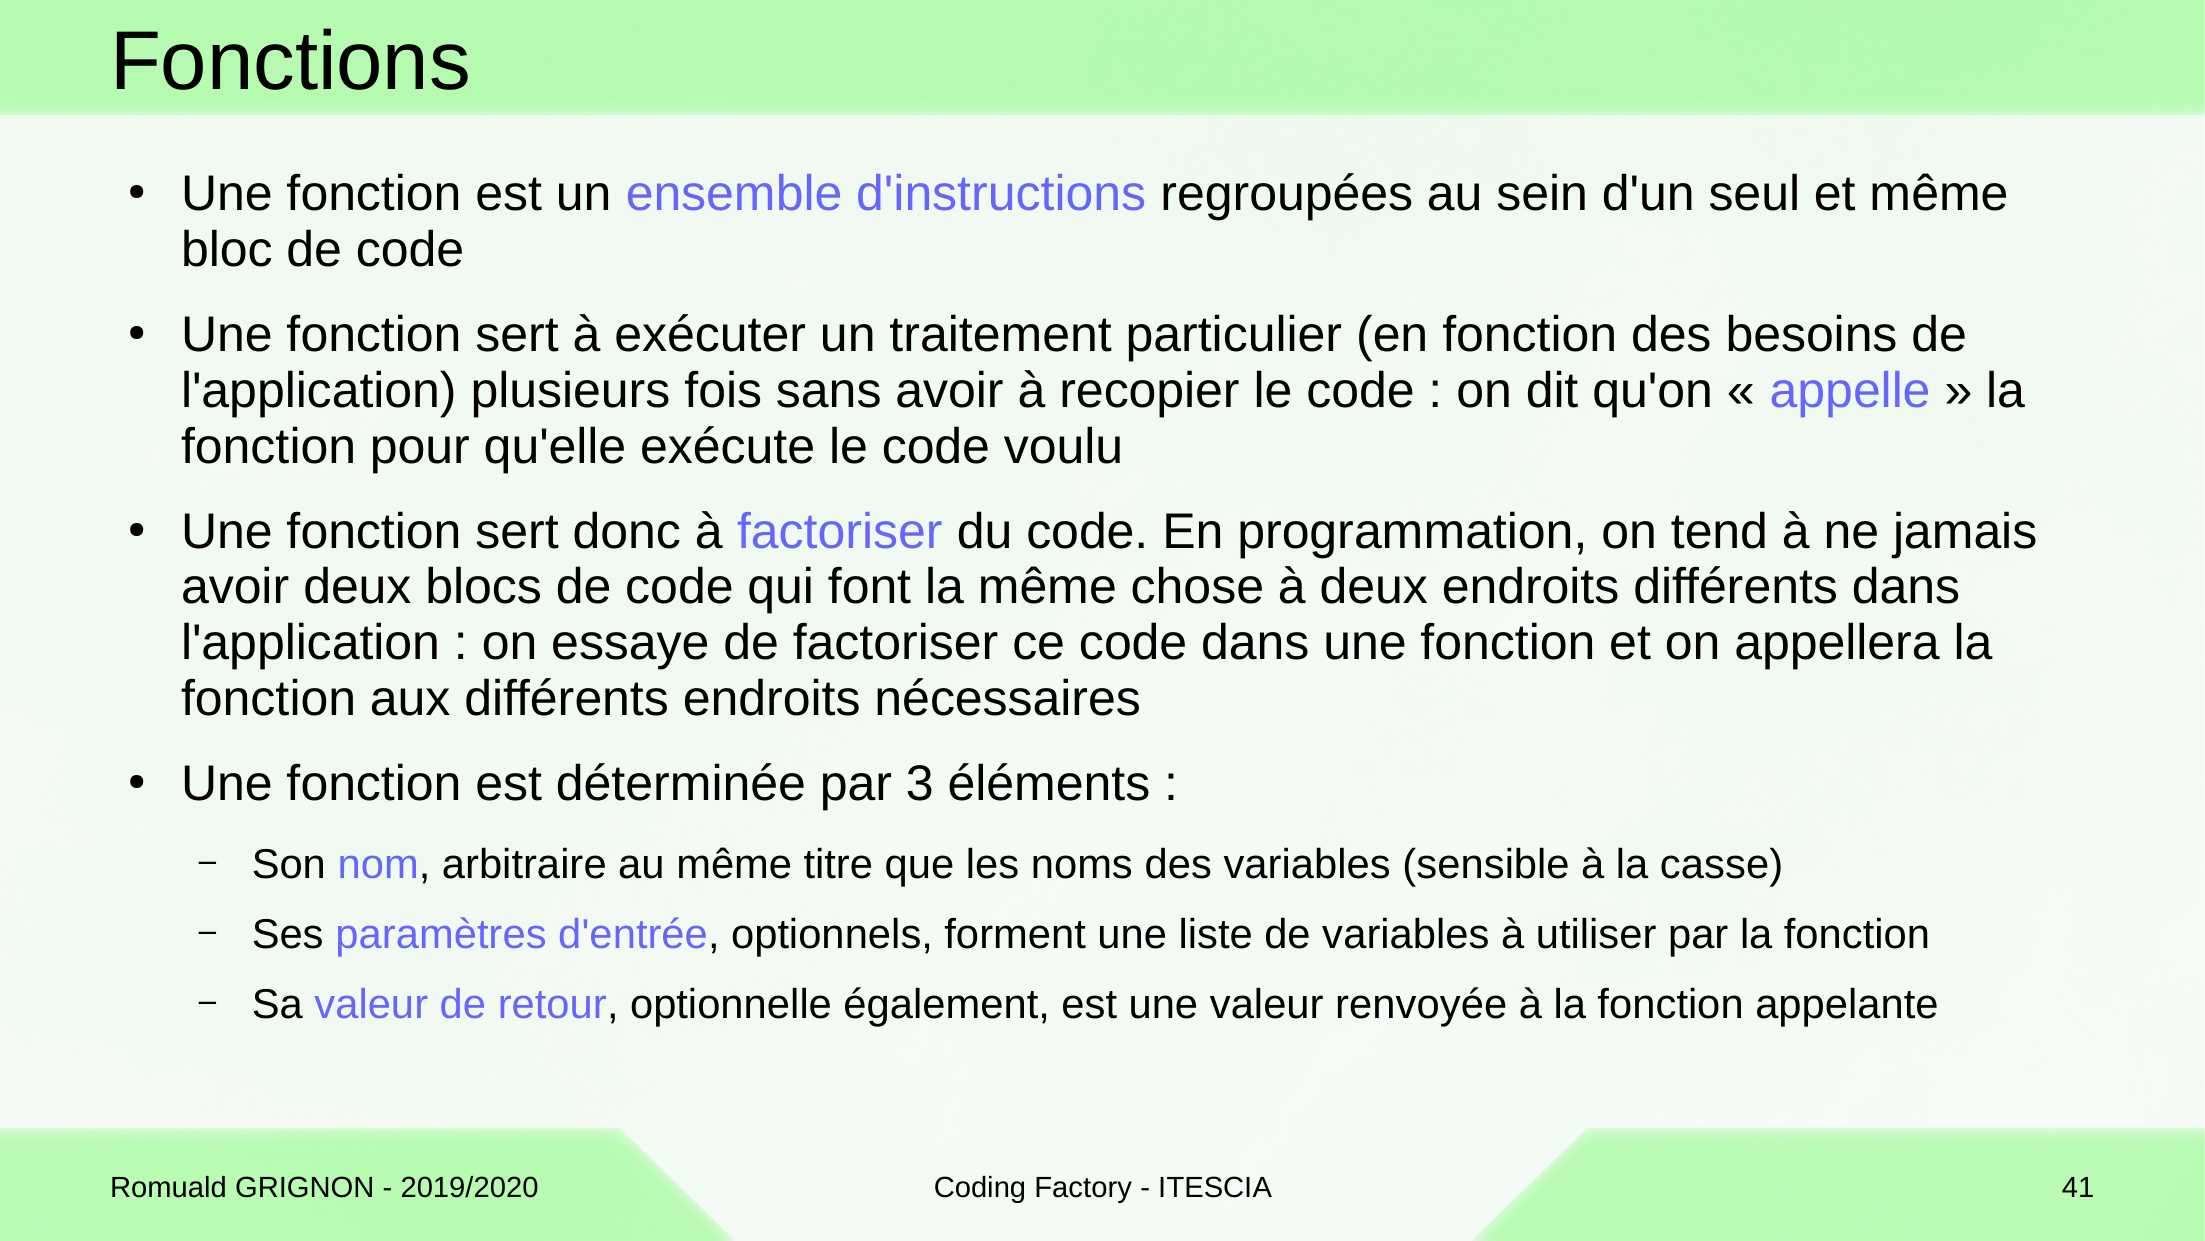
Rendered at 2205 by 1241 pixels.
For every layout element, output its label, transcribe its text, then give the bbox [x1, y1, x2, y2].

title Fonctions [110, 49, 2095, 236]
picture [0, 0, 2205, 1241]
list Une fonction est un ensemble d'instructions regroupées au sein d'un seul et même bloc de code Une fonction sert à exécuter un traitement particulier (en fonction des besoins de l'application) plusieurs fois sans avoir à recopier le code : on dit qu'on « appelle » la fonction pour qu'elle exécute le code voulu Une fonction sert donc à factoriser du code. En programmation, on tend à ne jamais avoir deux blocs de code qui font la même chose à deux endroits différents dans l'application : on essaye de factoriser ce code dans une fonction et on appellera la fonction aux différents endroits nécessaires Une fonction est déterminée par 3 éléments : Son nom, arbitraire au même titre que les noms des variables (sensible à la casse) Ses paramètres d'entrée, optionnels, forment une liste de variables à utiliser par la fonction Sa valeur de retour, optionnelle également, est une valeur renvoyée à la fonction appelante [110, 236, 2095, 1029]
